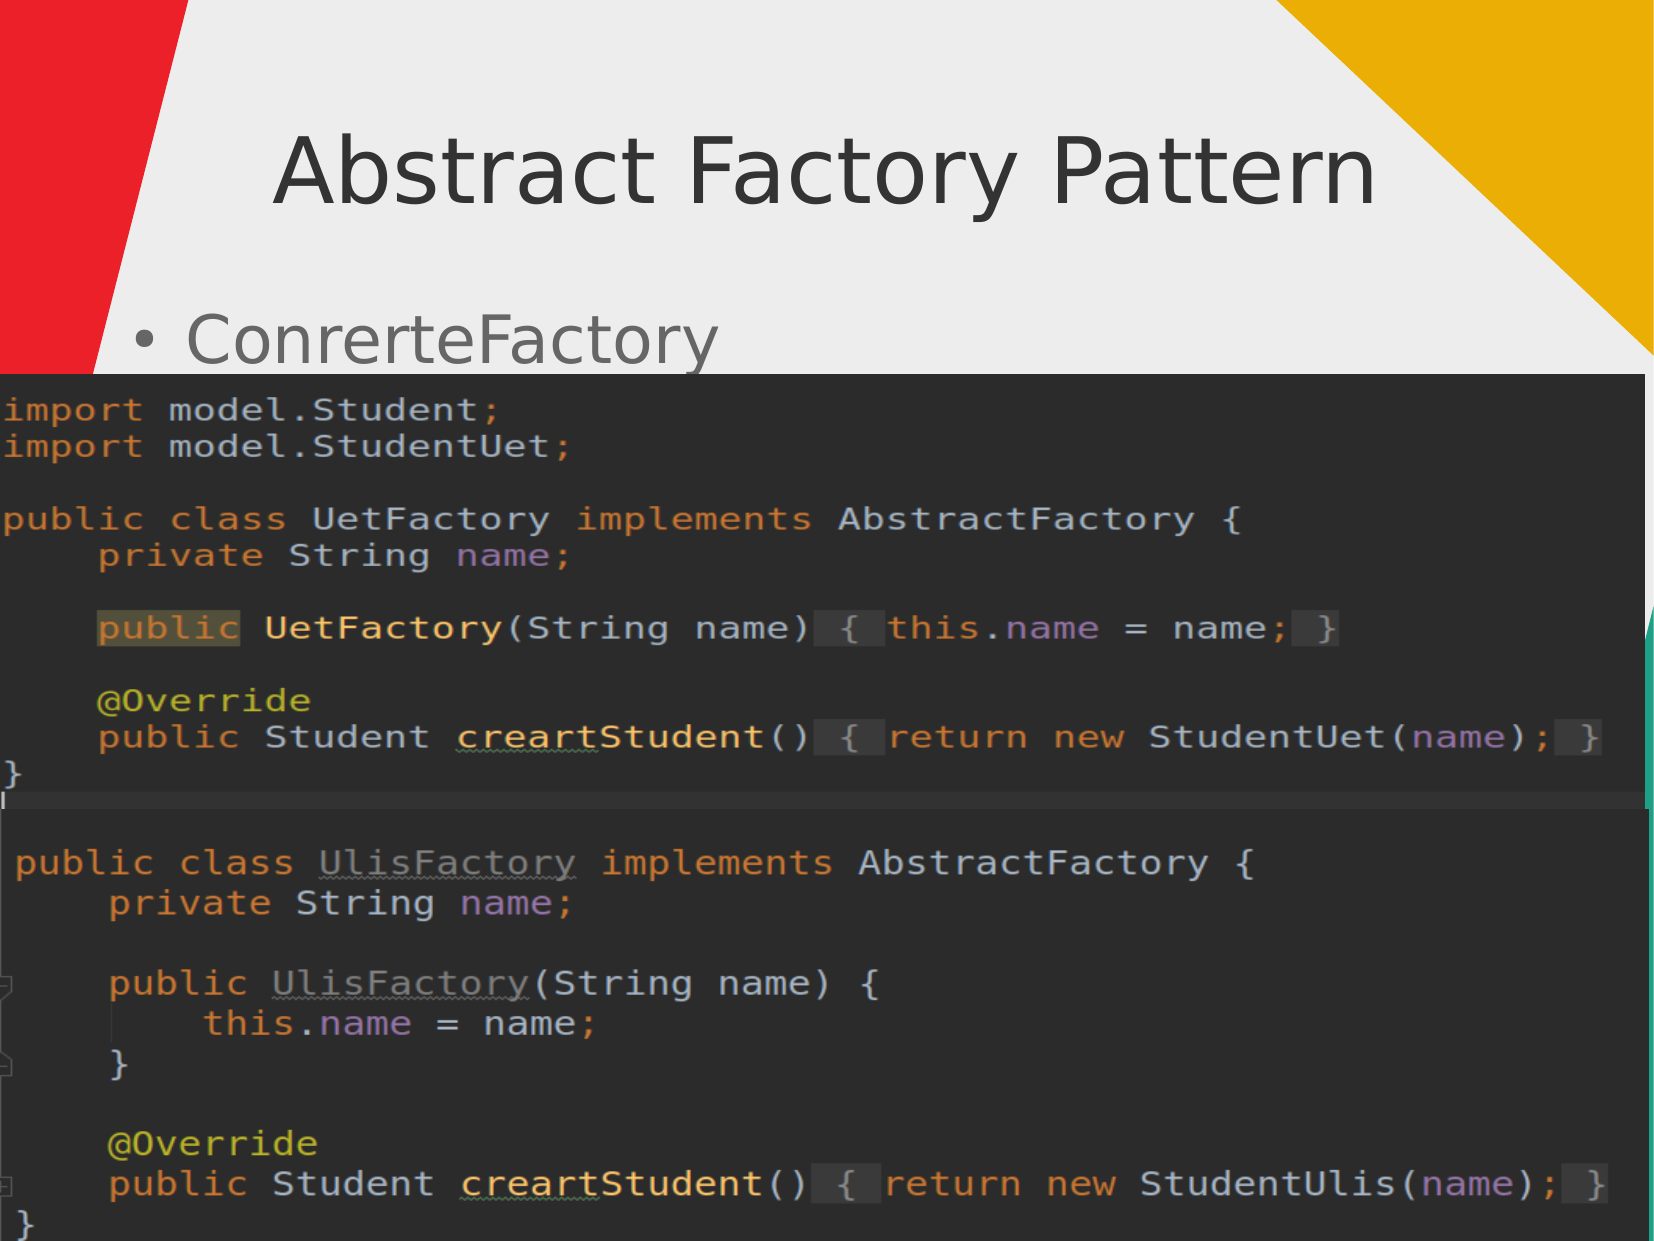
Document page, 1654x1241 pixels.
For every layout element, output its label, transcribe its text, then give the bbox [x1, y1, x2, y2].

list ConrerteFactory [114, 302, 1539, 374]
picture [0, 374, 1649, 1241]
title Abstract Factory Pattern [114, 73, 1539, 271]
